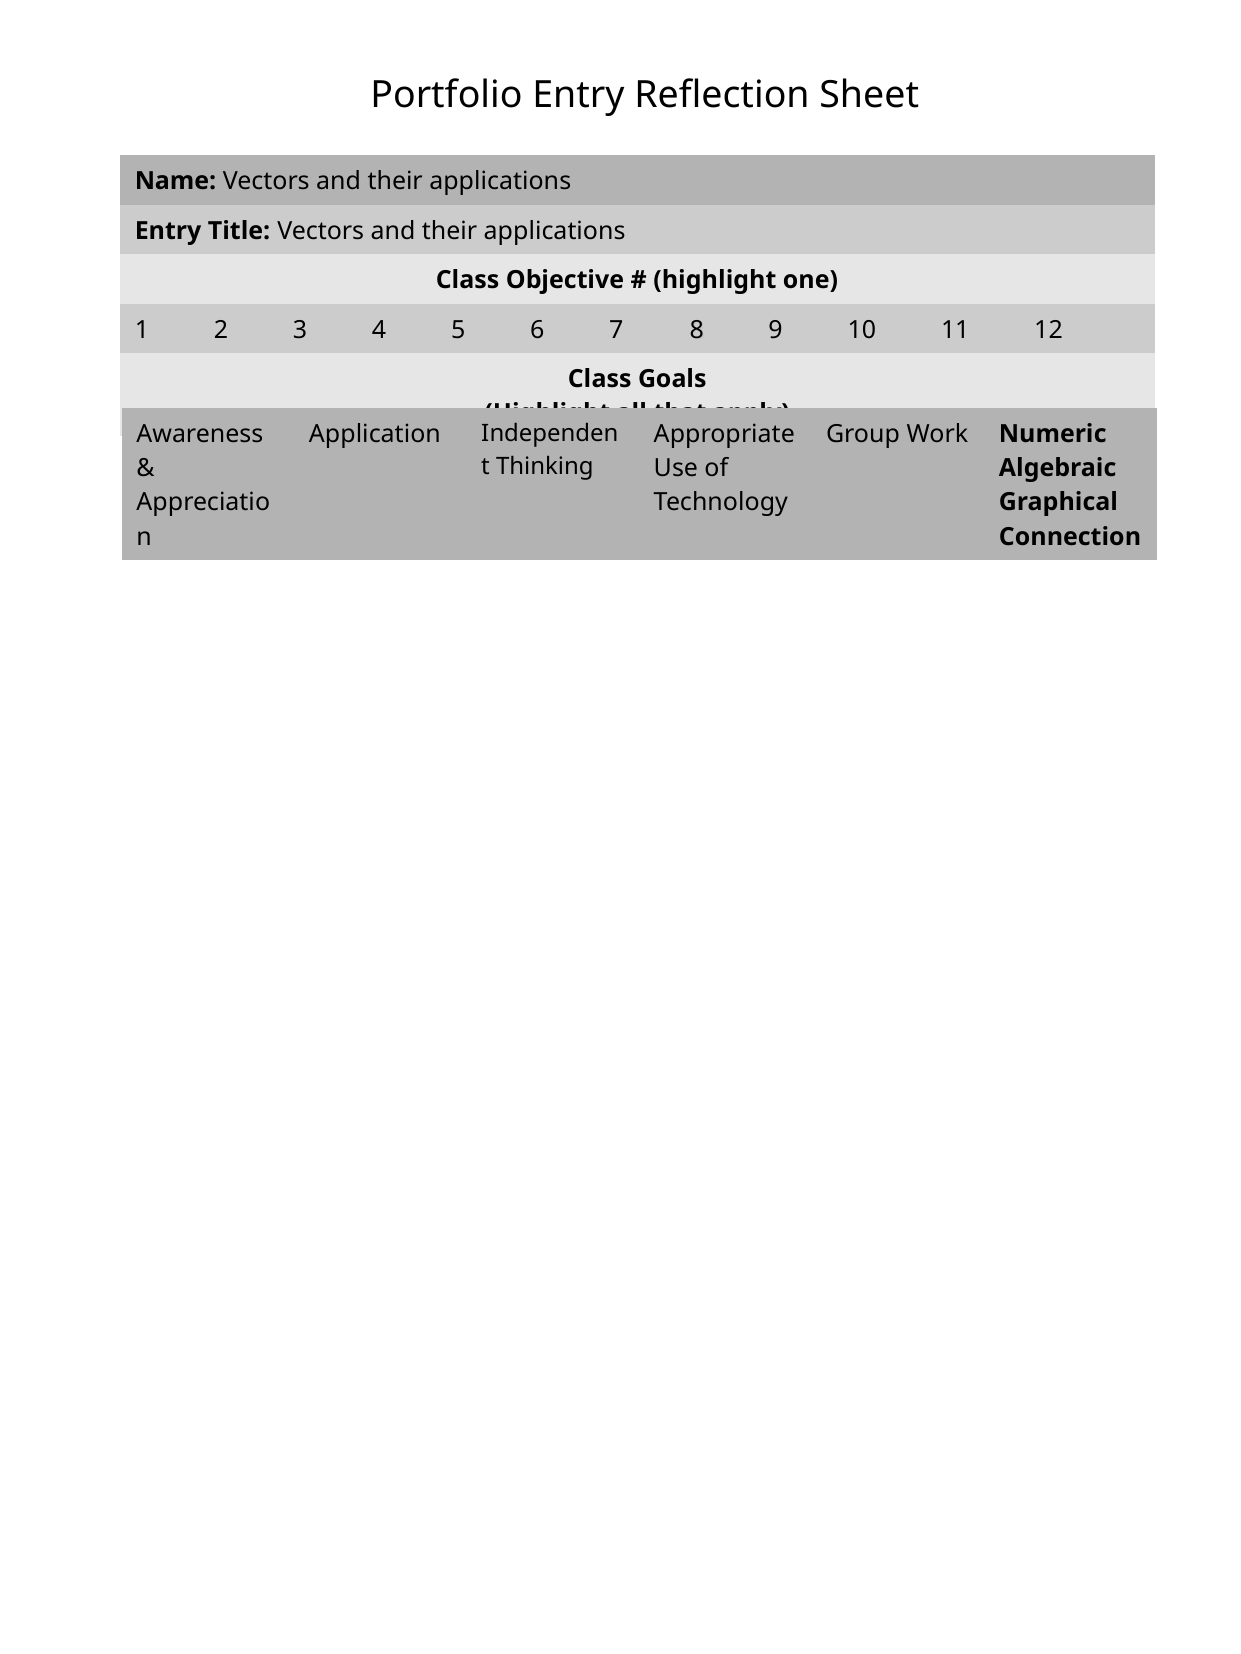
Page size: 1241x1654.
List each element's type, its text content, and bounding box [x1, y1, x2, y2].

table_cell Class Goals (Highlight all that apply) [120, 353, 1155, 436]
text_box Portfolio Entry Reflection Sheet [195, 60, 1096, 117]
table_header Application [294, 408, 467, 560]
table_cell Entry Title: Vectors and their applications [120, 205, 1155, 254]
table_header Awareness & Appreciation [122, 408, 294, 560]
table_header Name: Vectors and their applications [120, 155, 1155, 205]
table_cell 1 2 3 4 5 6 7 8 9 10 11 12 [120, 304, 1155, 353]
table_cell Class Objective # (highlight one) [120, 254, 1155, 304]
table_header Numeric Algebraic Graphical Connection [984, 408, 1157, 560]
table_header Appropriate Use of Technology [639, 408, 811, 560]
table_header Independent Thinking [467, 408, 639, 560]
table_header Group Work [811, 408, 984, 560]
